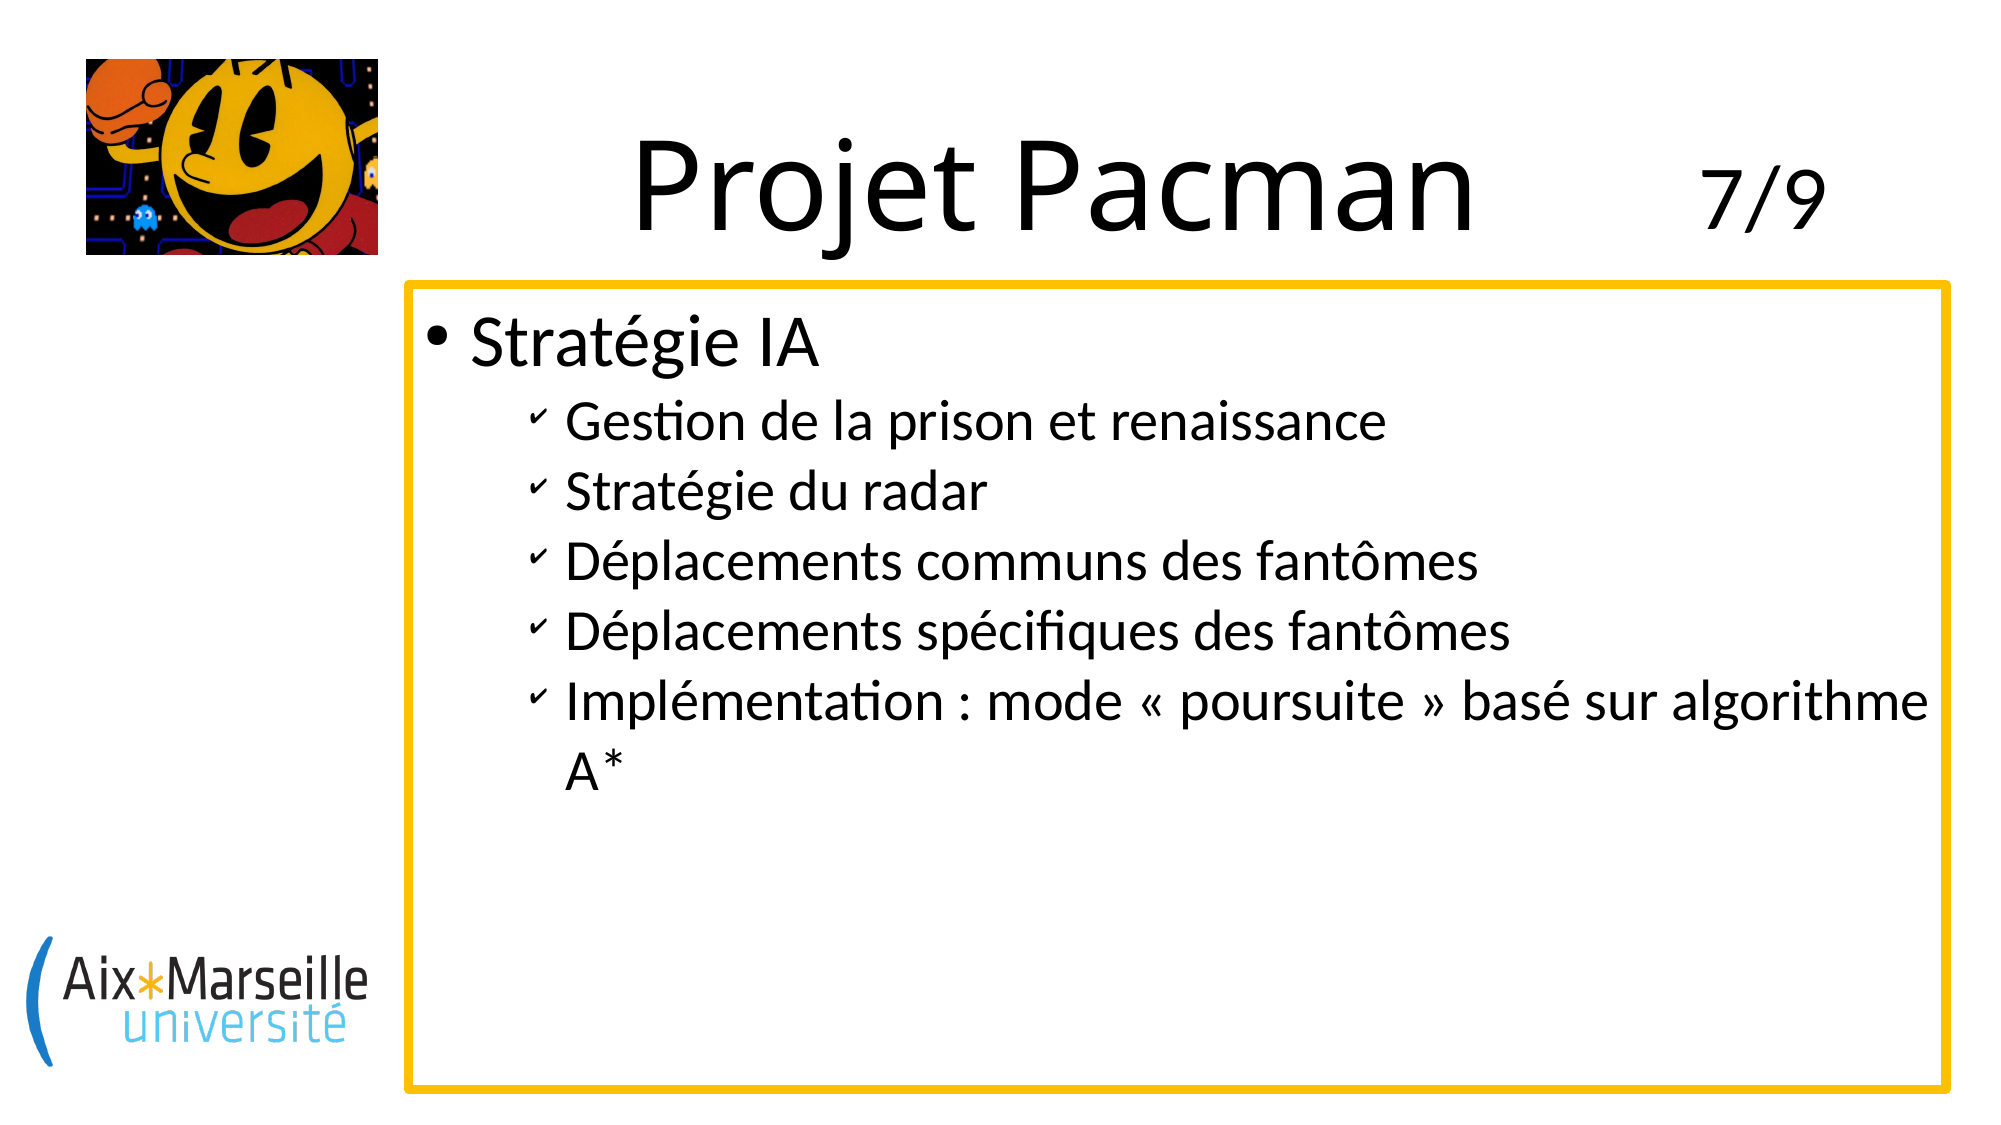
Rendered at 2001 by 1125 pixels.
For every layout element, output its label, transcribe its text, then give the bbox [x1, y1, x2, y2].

text_box Stratégie IA Gestion de la prison et renaissance Stratégie du radar Déplacements communs des fantômes Déplacements spécifiques des fantômes Implémentation : mode « poursuite » basé sur algorithme A* [408, 284, 1946, 1090]
title Projet Pacman [465, 73, 1644, 265]
picture [86, 59, 378, 255]
picture [0, 903, 425, 1096]
subtitle <numéro>/9 [1559, 142, 1968, 255]
